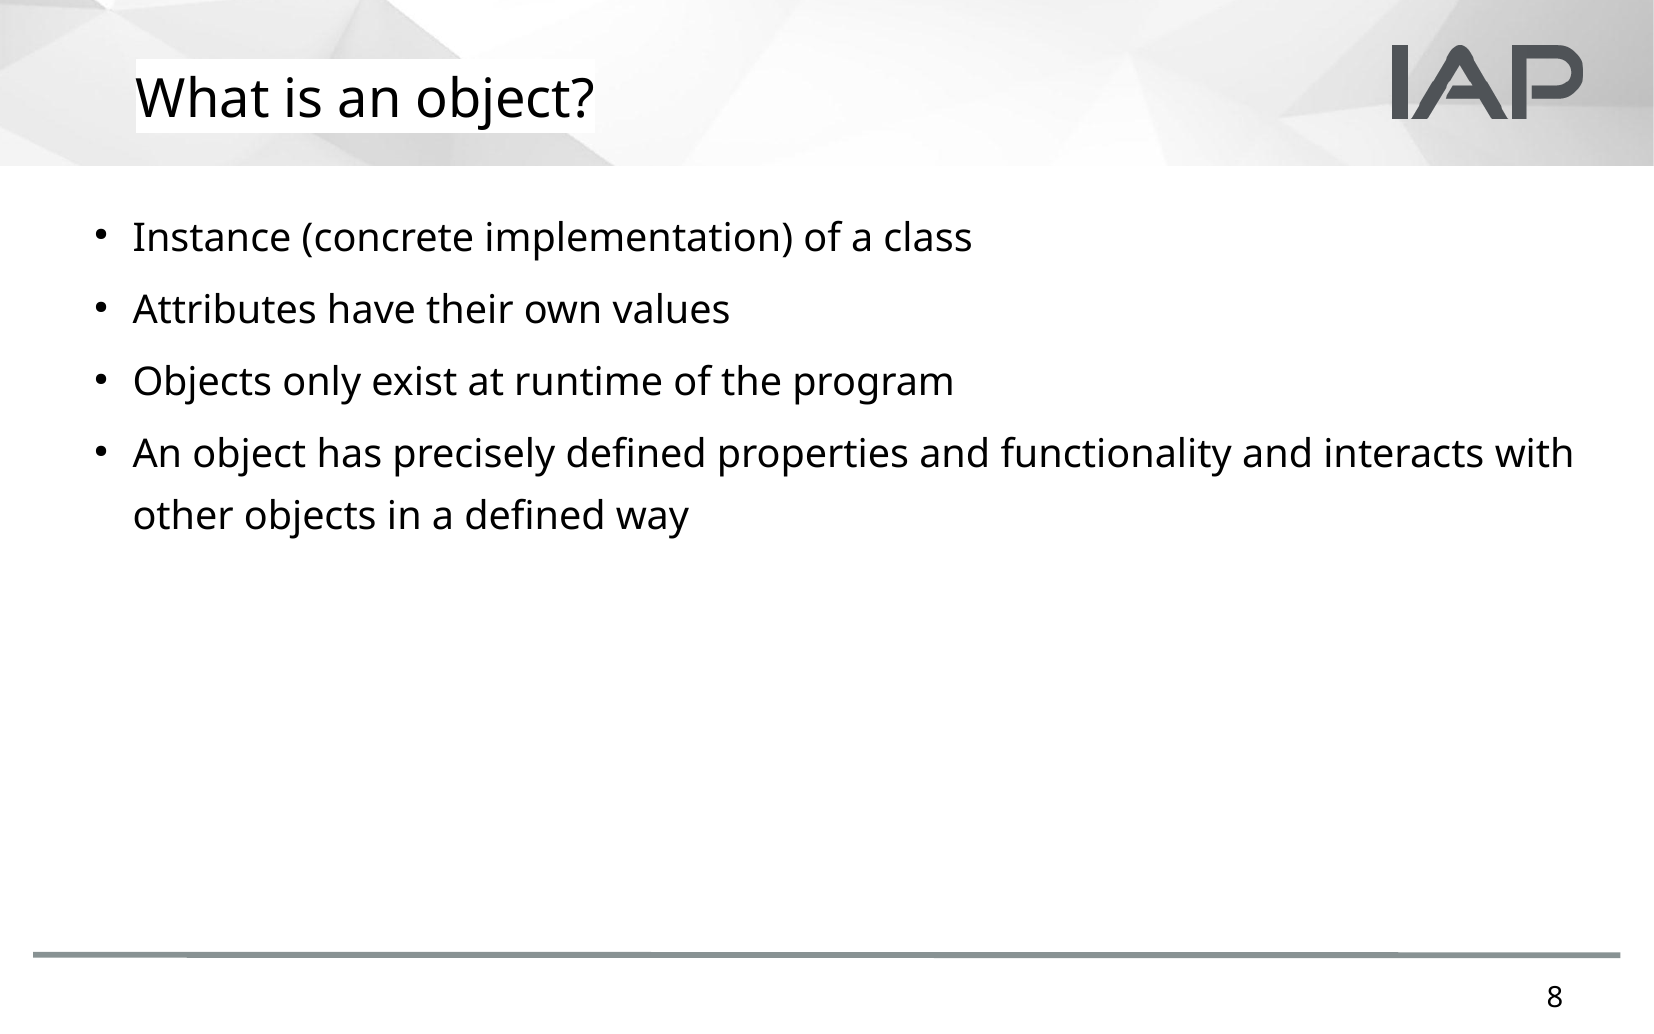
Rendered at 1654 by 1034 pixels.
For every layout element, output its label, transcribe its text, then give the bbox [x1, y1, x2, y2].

title What is an object? [135, 41, 1264, 152]
list Instance (concrete implementation) of a class Attributes have their own values Objects only exist at runtime of the program An object has precisely defined properties and functionality and interacts with other objects in a defined way [76, 200, 1589, 895]
picture [0, 0, 1654, 166]
